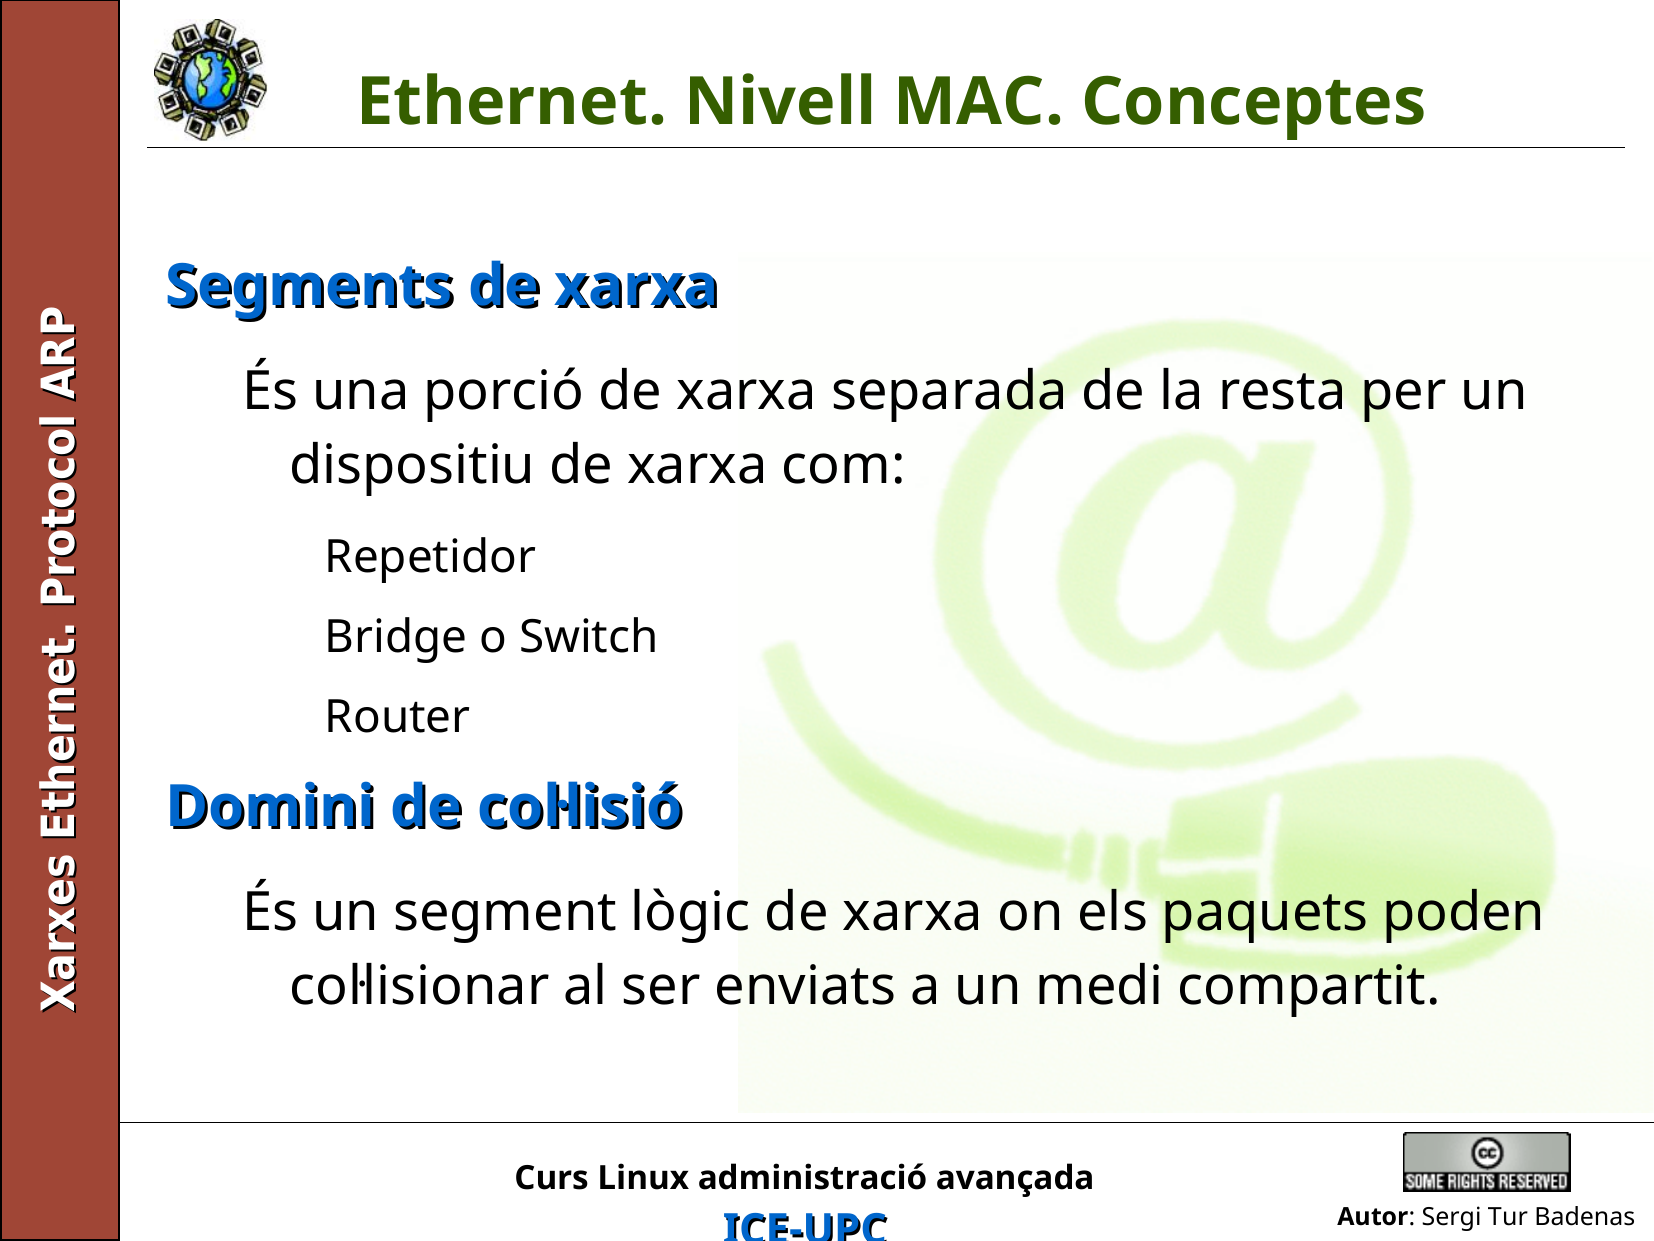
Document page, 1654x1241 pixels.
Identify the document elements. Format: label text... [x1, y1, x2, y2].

picture [154, 19, 268, 56]
title Ethernet. Nivell MAC. Conceptes [147, 56, 1636, 141]
picture [738, 252, 1654, 1113]
picture [1403, 1132, 1571, 1192]
list Segments de xarxa És una porció de xarxa separada de la resta per un dispositiu de xarxa com: Repetidor Bridge o Switch Router Domini de col·lisió És un segment lògic de xarxa on els paquets poden col·lisionar al ser enviats a un medi compartit. [147, 242, 1636, 1093]
